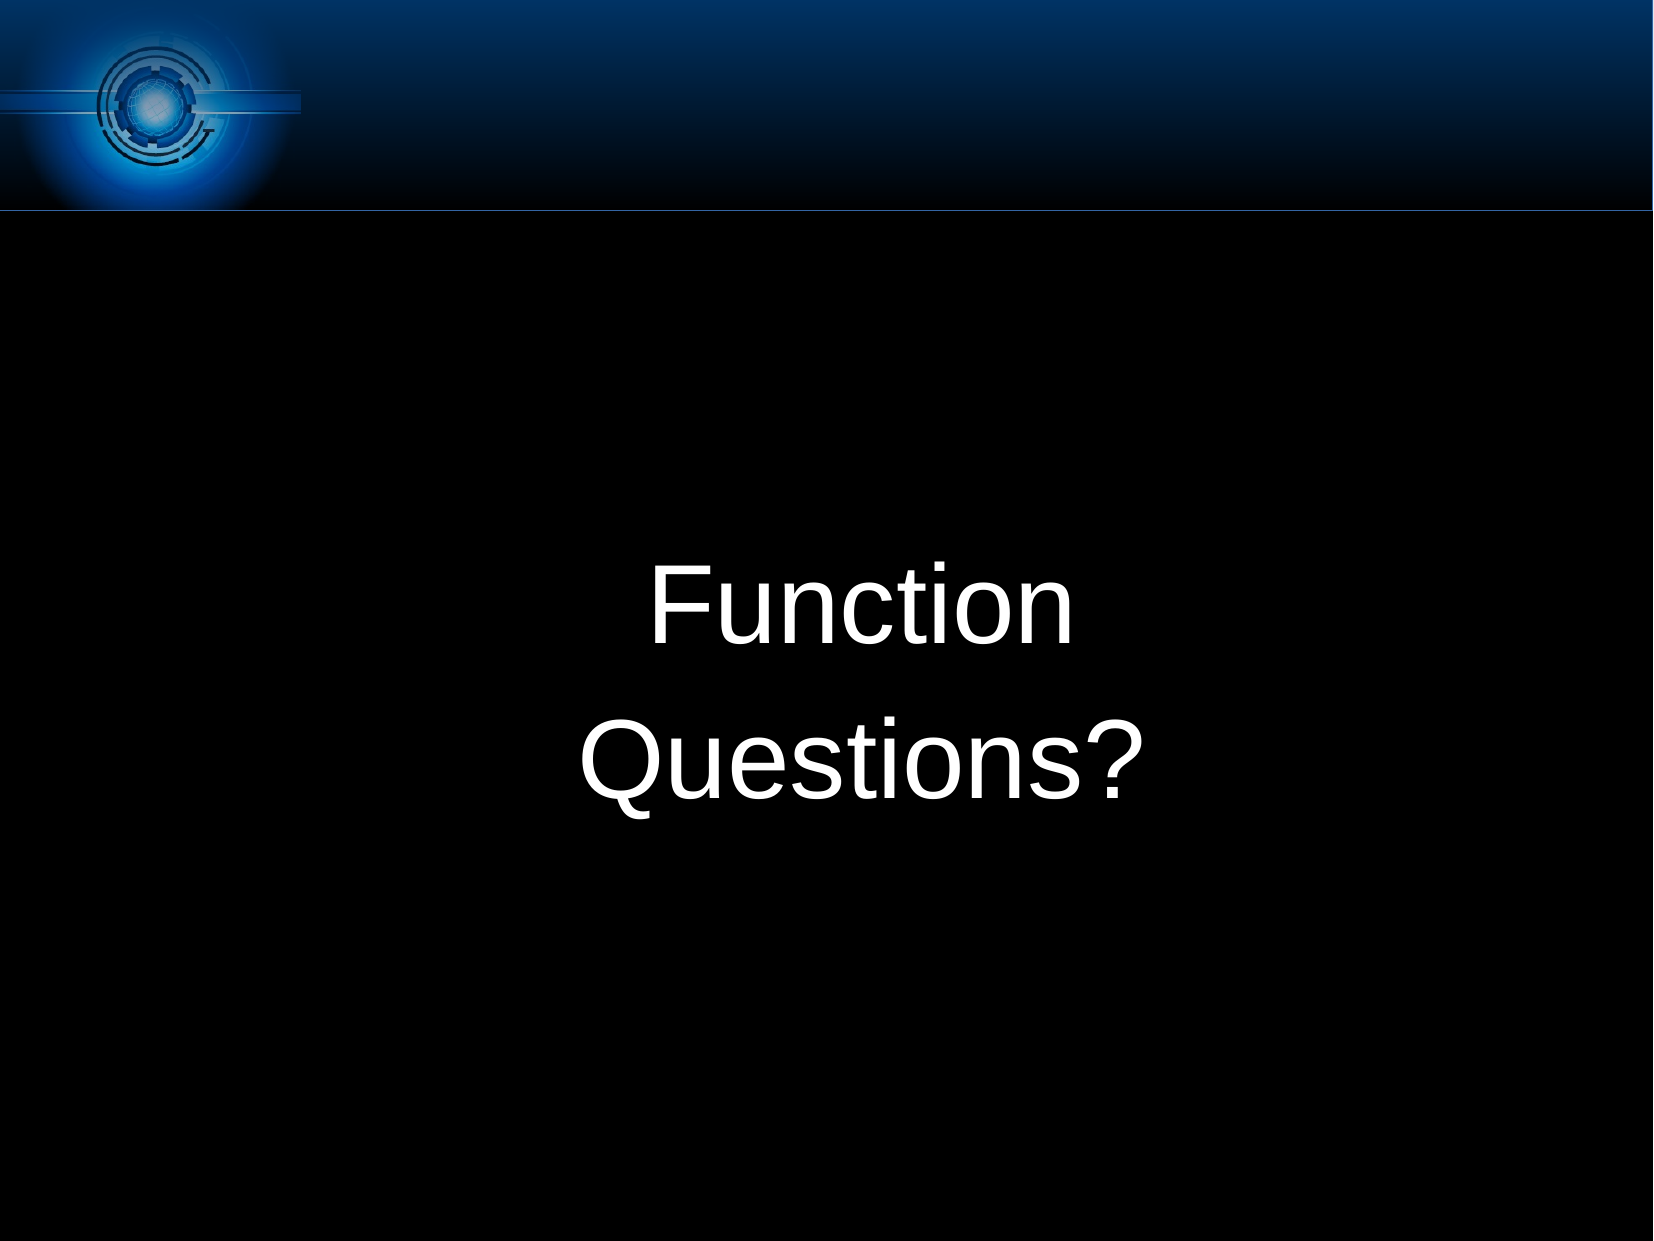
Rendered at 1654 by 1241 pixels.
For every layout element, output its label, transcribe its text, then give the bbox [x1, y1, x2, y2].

list Function Questions? [327, 541, 1326, 826]
picture [0, 87, 301, 210]
